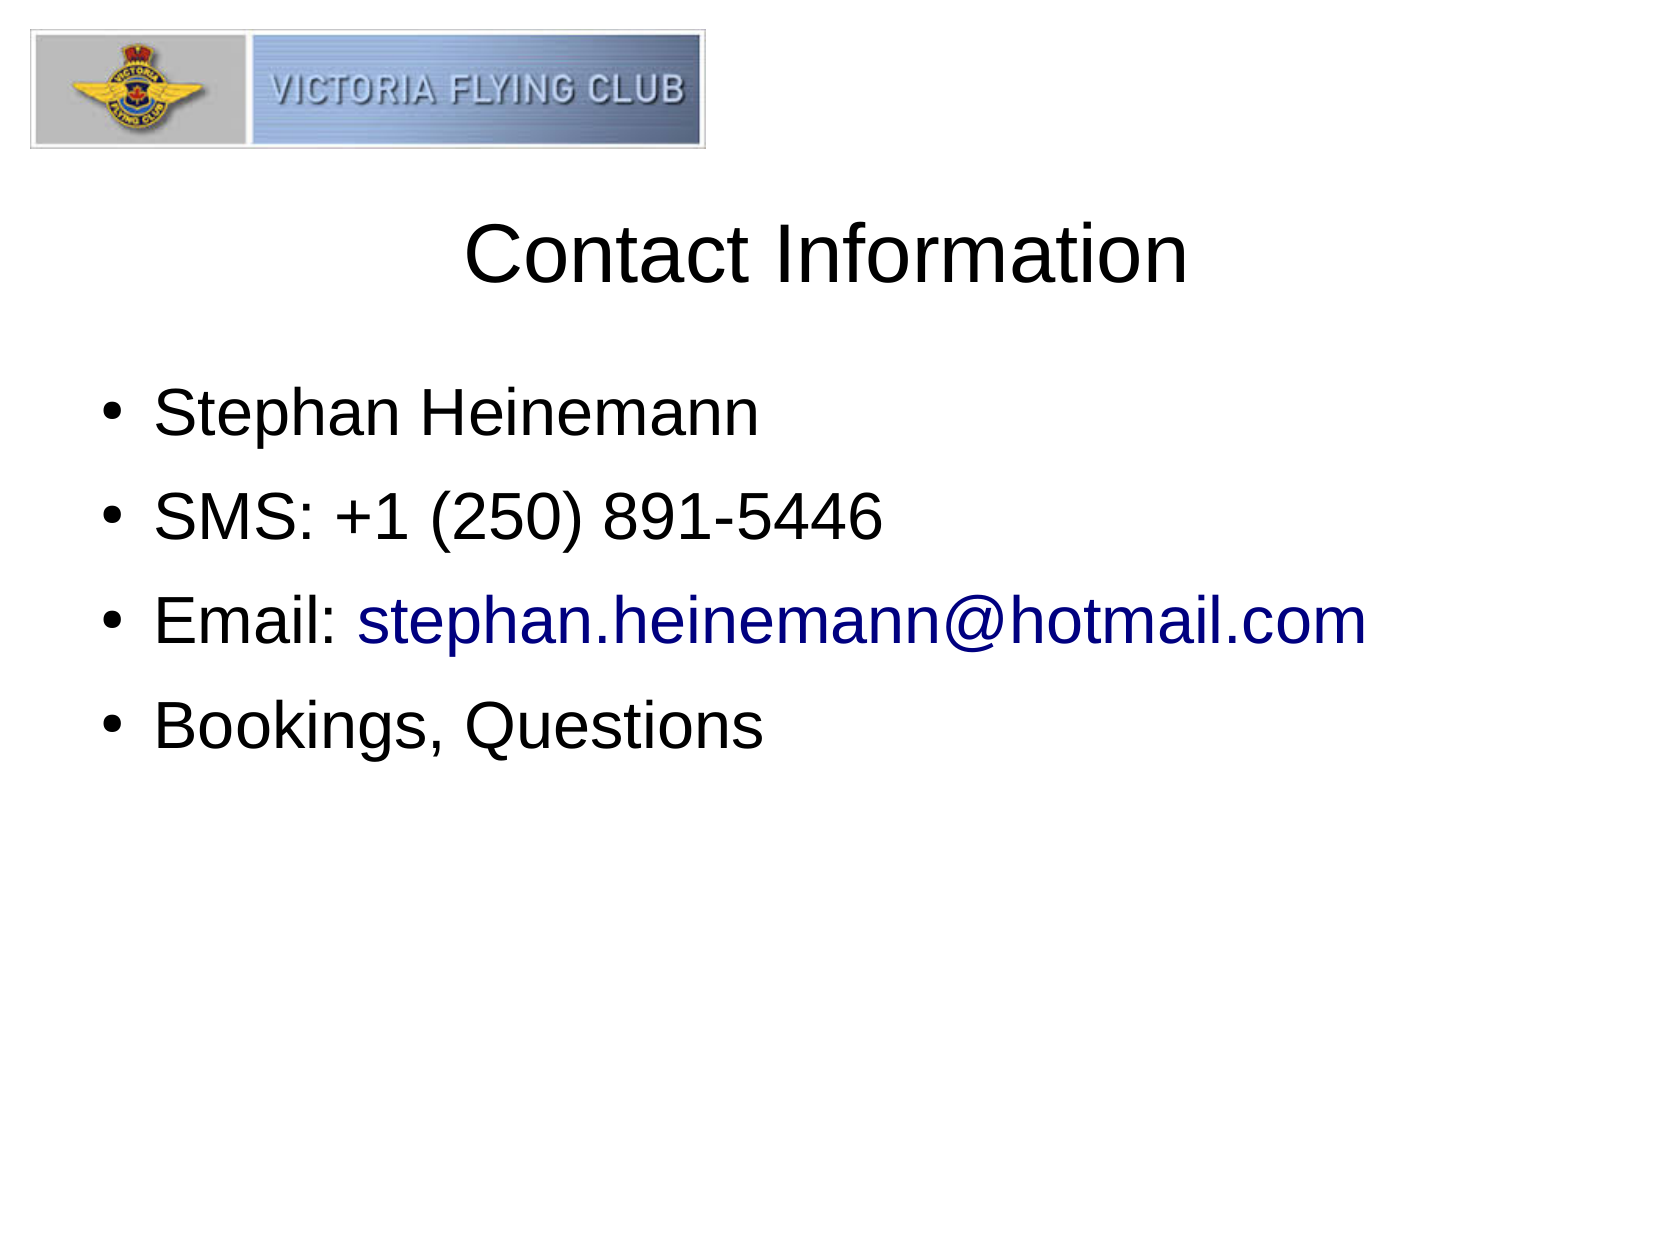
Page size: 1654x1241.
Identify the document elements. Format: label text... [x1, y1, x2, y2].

list Stephan Heinemann SMS: +1 (250) 891-5446 Email: stephan.heinemann@hotmail.com Bookings, Questions [82, 375, 1571, 1095]
picture [30, 29, 706, 149]
title Contact Information [82, 150, 1571, 358]
